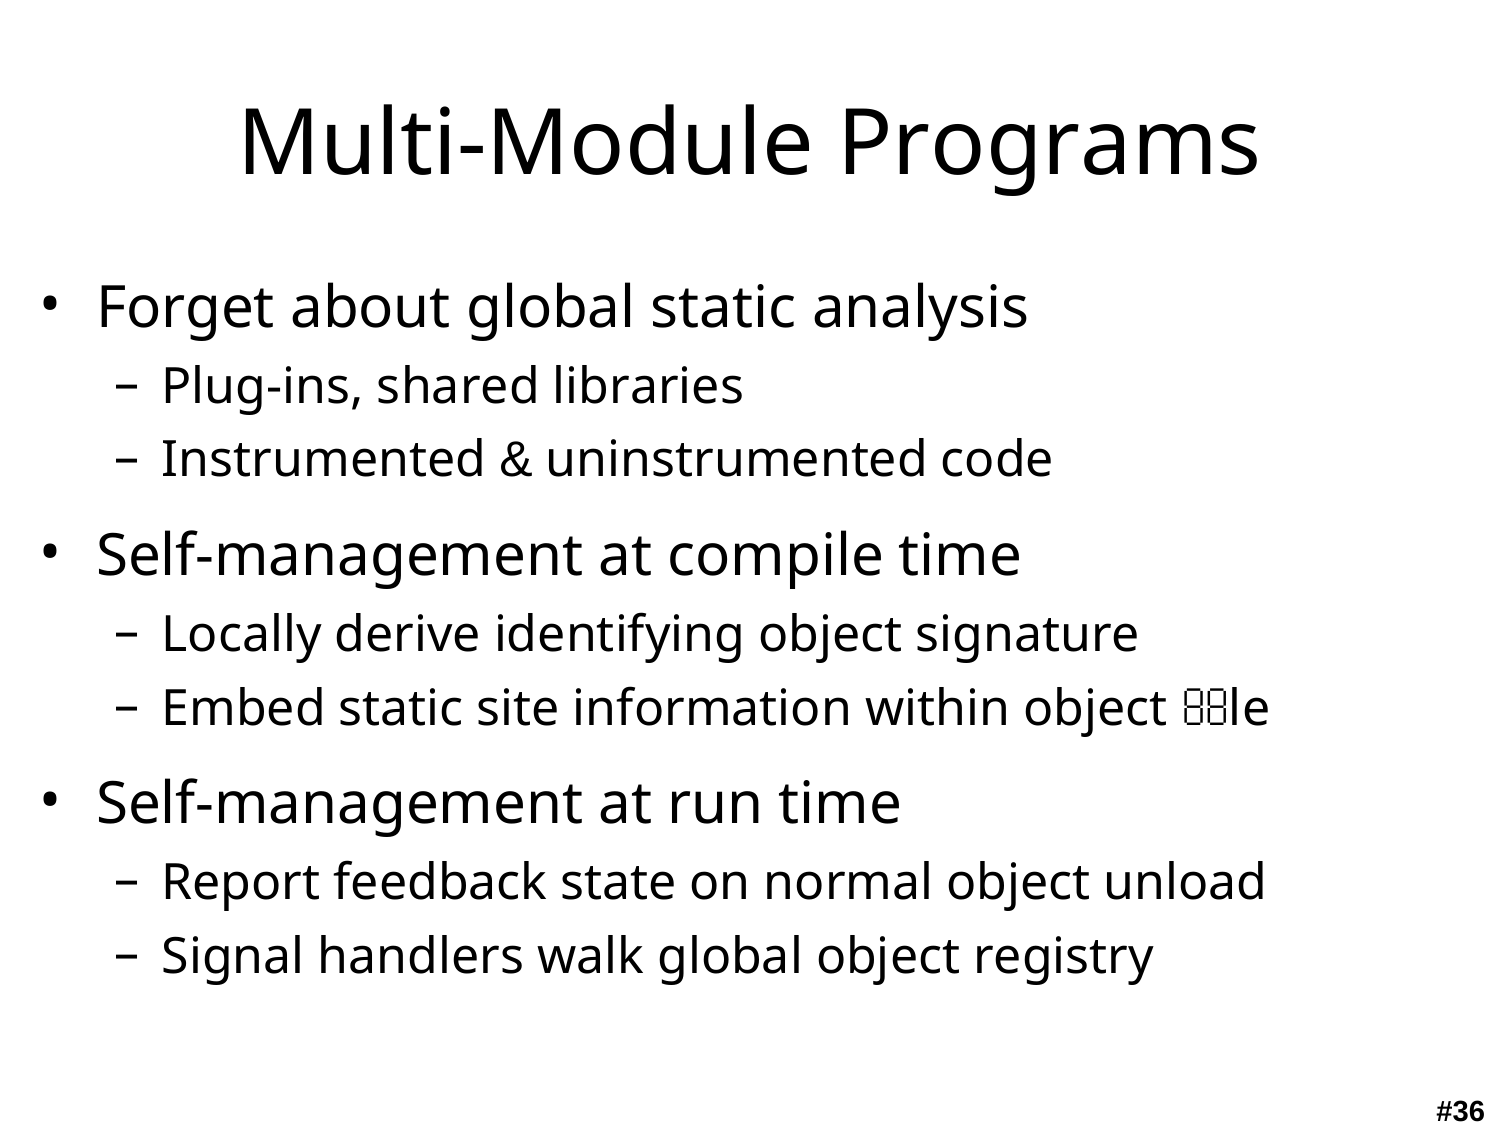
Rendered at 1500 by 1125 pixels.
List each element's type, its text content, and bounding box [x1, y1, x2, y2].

list Forget about global static analysis Plug-ins, shared libraries Instrumented & uninstrumented code Self-management at compile time Locally derive identifying object signature Embed static site information within object le Self-management at run time Report feedback state on normal object unload Signal handlers walk global object registry [24, 262, 1476, 1101]
title Multi-Module Programs [24, 45, 1476, 233]
